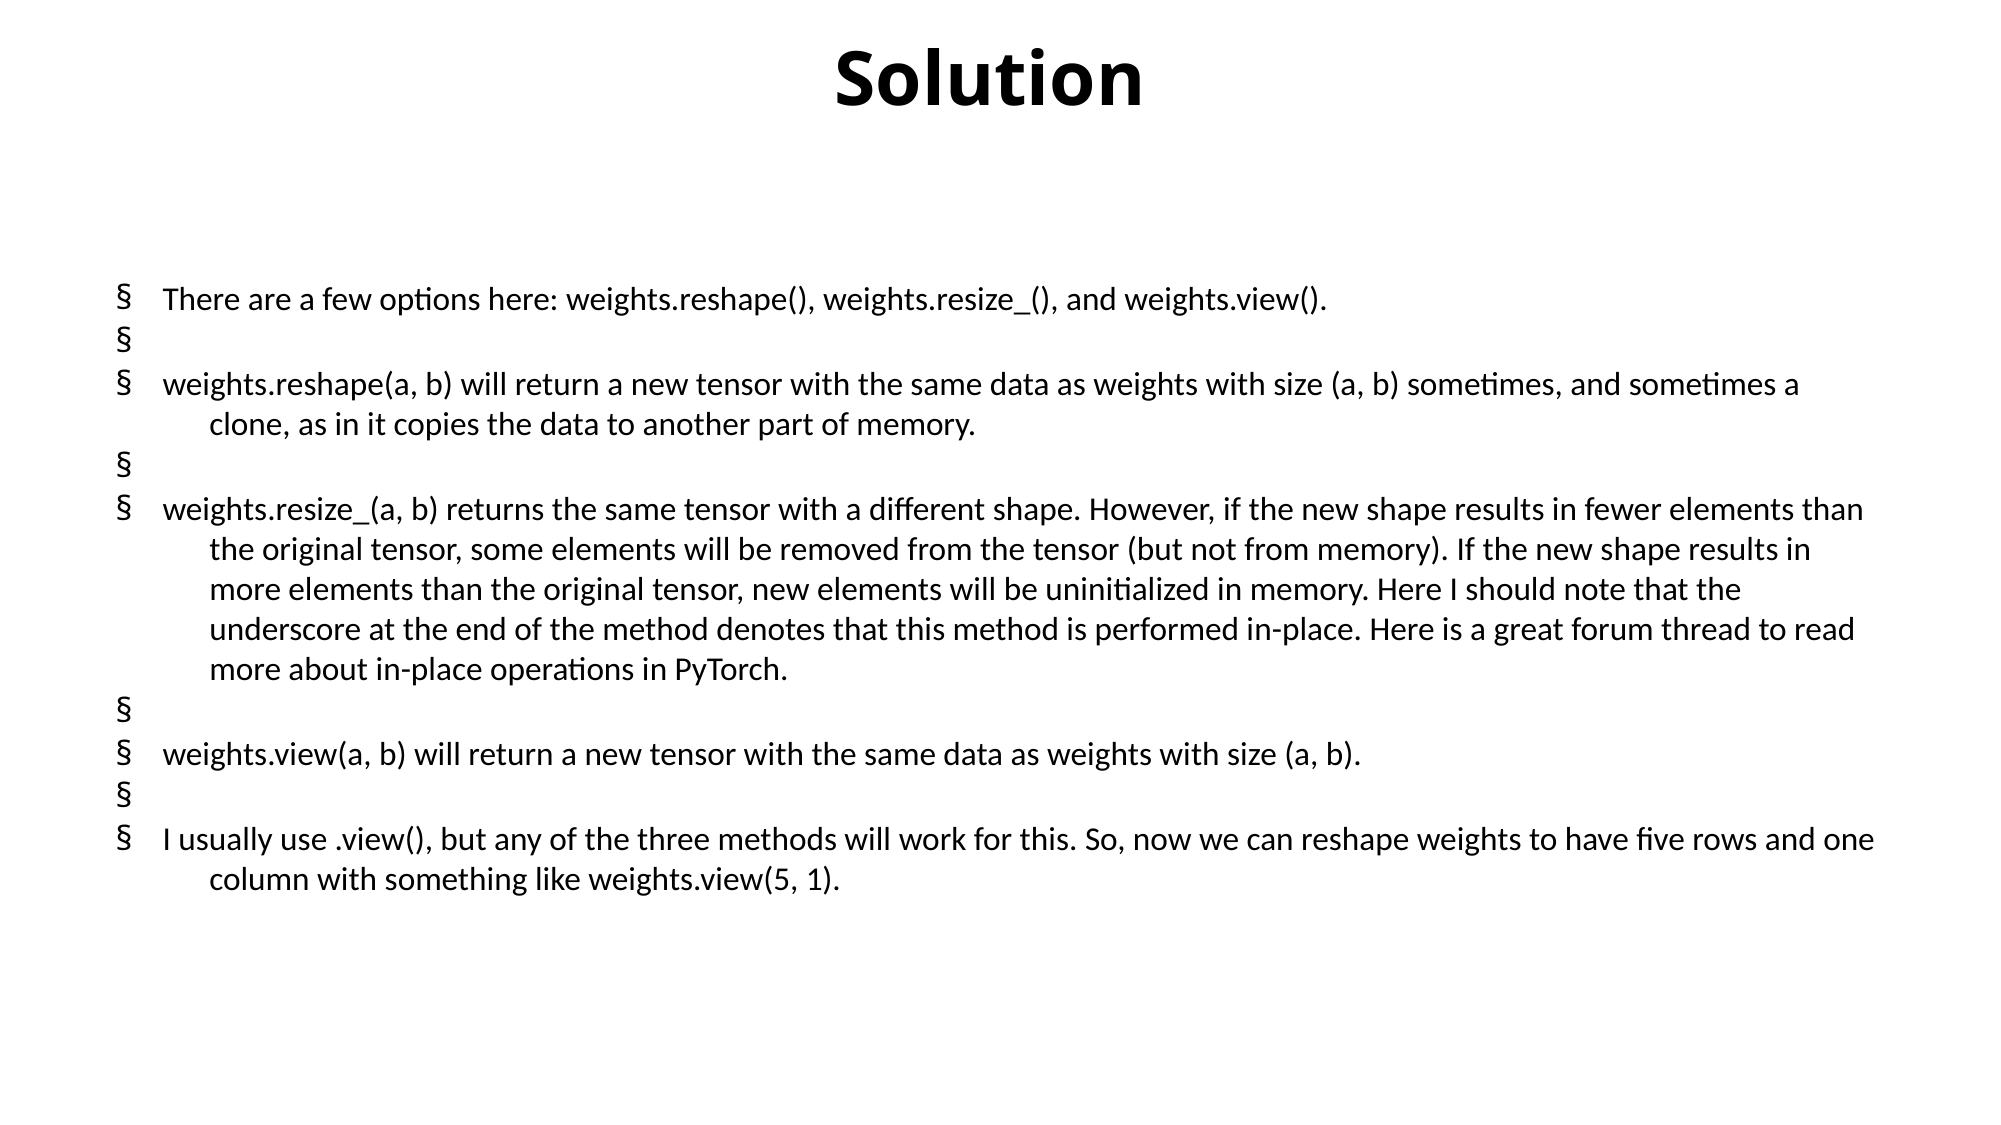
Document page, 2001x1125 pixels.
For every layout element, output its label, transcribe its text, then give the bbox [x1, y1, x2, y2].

text_box There are a few options here: weights.reshape(), weights.resize_(), and weights.view(). weights.reshape(a, b) will return a new tensor with the same data as weights with size (a, b) sometimes, and sometimes a clone, as in it copies the data to another part of memory. weights.resize_(a, b) returns the same tensor with a different shape. However, if the new shape results in fewer elements than the original tensor, some elements will be removed from the tensor (but not from memory). If the new shape results in more elements than the original tensor, new elements will be uninitialized in memory. Here I should note that the underscore at the end of the method denotes that this method is performed in-place. Here is a great forum thread to read more about in-place operations in PyTorch. weights.view(a, b) will return a new tensor with the same data as weights with size (a, b). I usually use .view(), but any of the three methods will work for this. So, now we can reshape weights to have five rows and one column with something like weights.view(5, 1). [101, 270, 1899, 905]
title Solution [750, 29, 1250, 133]
